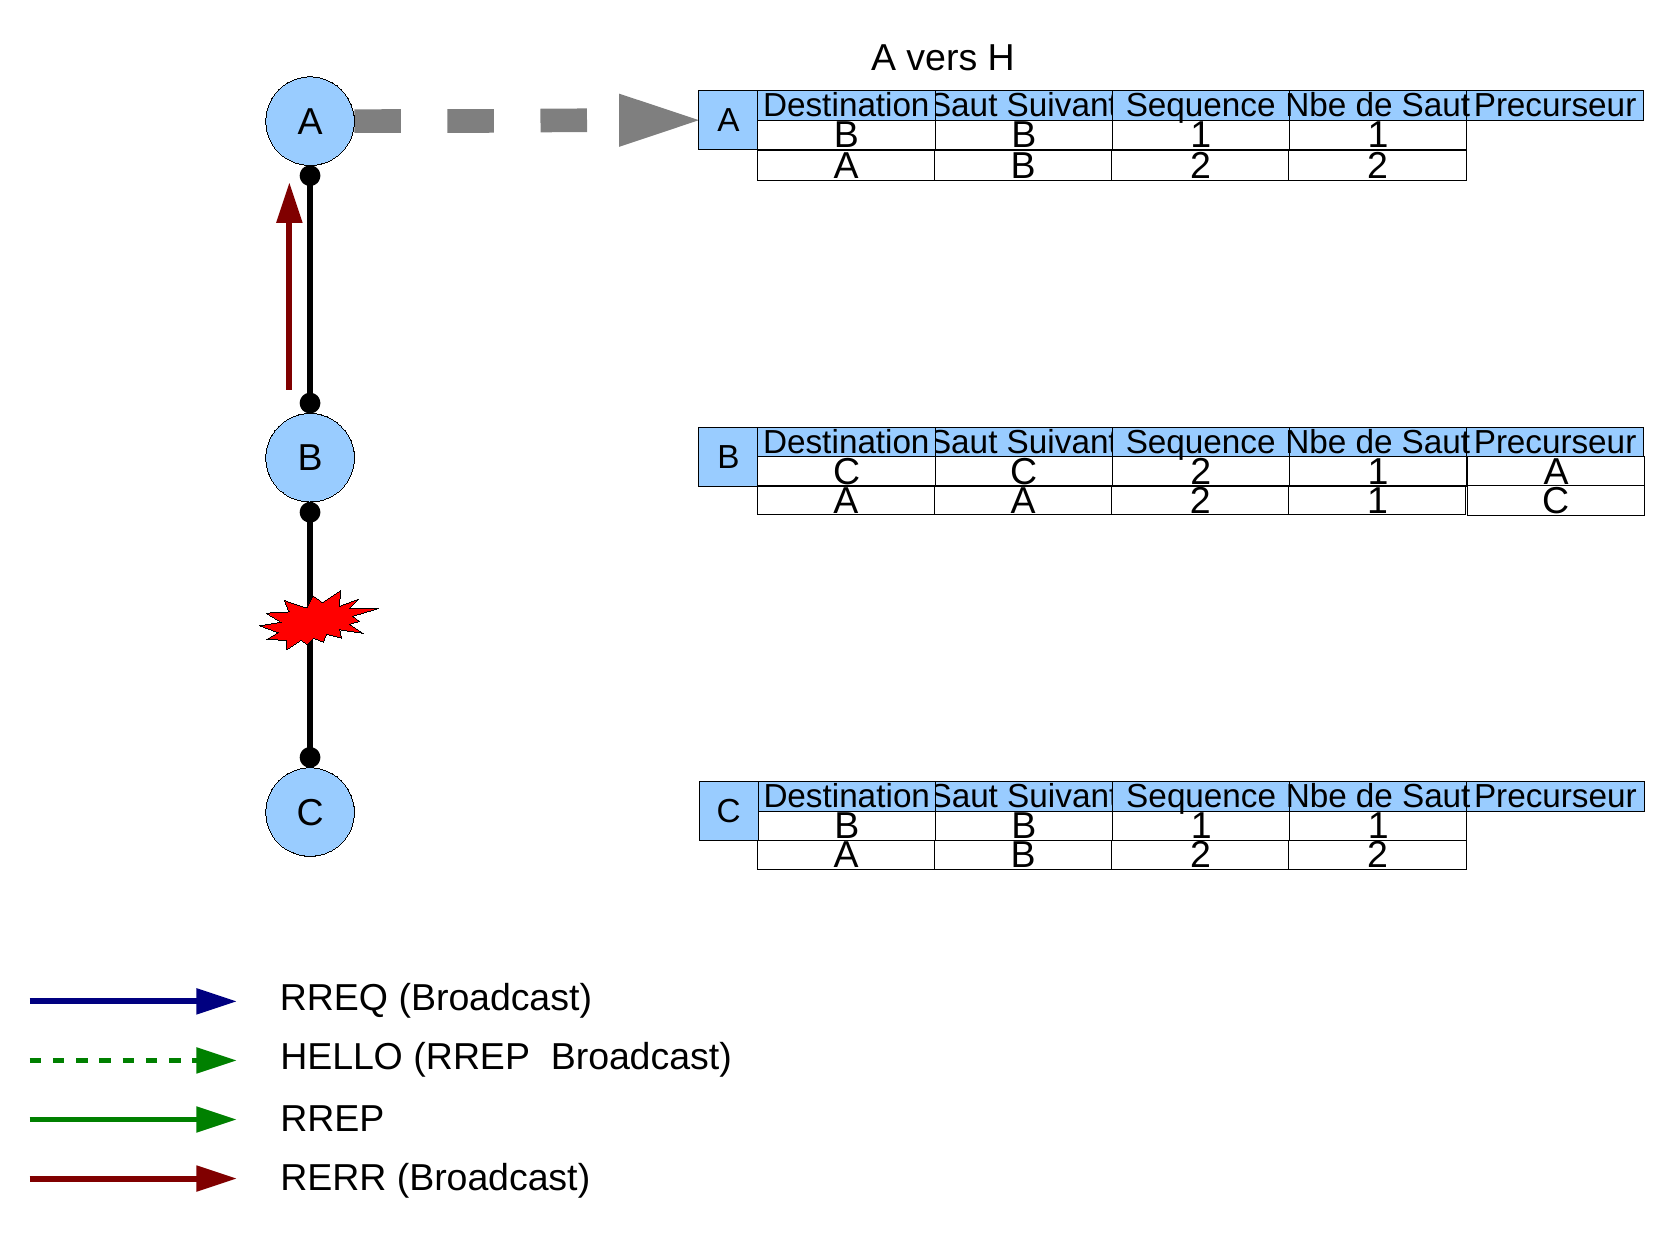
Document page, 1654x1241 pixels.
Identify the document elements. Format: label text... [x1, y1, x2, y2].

text_box B [935, 120, 1112, 150]
text_box A [698, 90, 758, 150]
text_box C [757, 456, 935, 487]
text_box B [934, 840, 1112, 870]
text_box Destination [758, 90, 936, 120]
text_box 1 [1289, 456, 1467, 487]
text_box 1 [1112, 120, 1289, 150]
text_box A [757, 150, 934, 181]
text_box B [759, 811, 935, 840]
text_box B [934, 150, 1111, 181]
text_box C [265, 767, 355, 857]
text_box C [935, 456, 1112, 487]
text_box 2 [1112, 840, 1288, 870]
text_box Nbe de Saut [1289, 781, 1467, 811]
text_box 2 [1288, 150, 1467, 181]
text_box Nbe de Saut [1289, 90, 1467, 120]
text_box RREP [265, 1089, 381, 1149]
text_box RERR (Broadcast) [265, 1149, 550, 1211]
text_box Saut Suivant [936, 90, 1112, 120]
text_box 2 [1112, 456, 1289, 487]
text_box Saut Suivant [936, 427, 1112, 456]
text_box Sequence [1112, 90, 1289, 120]
text_box A [841, 490, 850, 503]
text_box Sequence [1112, 781, 1289, 811]
text_box 2 [1111, 487, 1288, 515]
text_box A [757, 840, 934, 870]
text_box A [1467, 456, 1645, 485]
text_box 1 [1113, 811, 1289, 840]
text_box HELLO (RREP Broadcast) [265, 1028, 666, 1090]
text_box A [757, 487, 934, 515]
text_box C [699, 781, 759, 841]
text_box B [935, 811, 1113, 840]
text_box B [757, 120, 935, 150]
text_box 1 [1288, 487, 1466, 515]
text_box Nbe de Saut [1289, 427, 1467, 456]
text_box Destination [758, 427, 936, 456]
text_box [259, 590, 379, 650]
text_box RREQ (Broadcast) [265, 969, 552, 1028]
text_box A vers H [856, 29, 1004, 90]
text_box 2 [1288, 840, 1467, 870]
text_box B [265, 413, 355, 502]
text_box A [1018, 490, 1027, 503]
text_box 1 [1289, 120, 1467, 150]
text_box A [934, 487, 1111, 515]
text_box Precurseur [1467, 90, 1644, 121]
text_box Sequence [1112, 427, 1289, 456]
text_box Precurseur [1467, 781, 1645, 812]
text_box Precurseur [1467, 427, 1644, 457]
text_box 1 [1289, 811, 1467, 840]
text_box B [698, 427, 758, 487]
text_box Destination [759, 781, 936, 811]
text_box A [265, 76, 354, 166]
text_box C [1467, 485, 1645, 516]
text_box Saut Suivant [936, 781, 1112, 811]
text_box 2 [1111, 150, 1288, 181]
